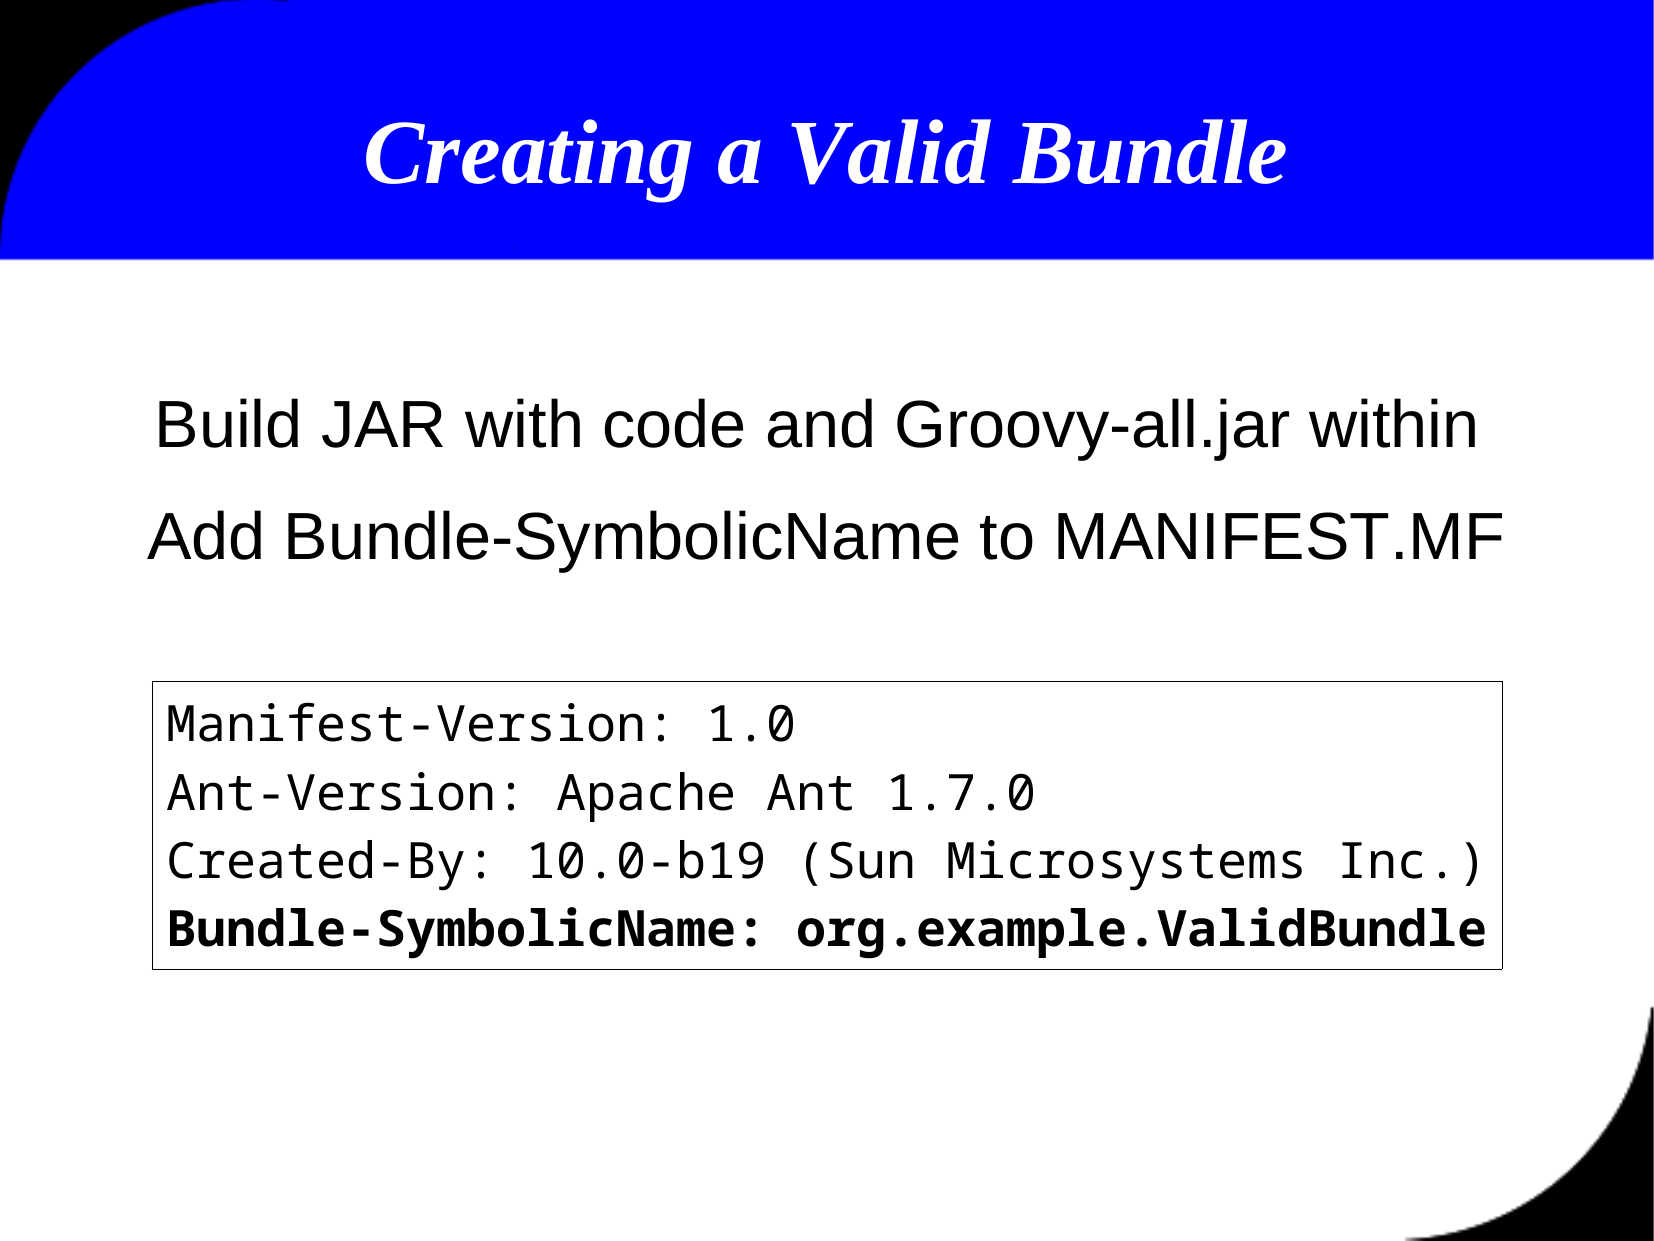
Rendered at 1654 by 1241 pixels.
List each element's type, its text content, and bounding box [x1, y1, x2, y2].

picture [0, 0, 1654, 1241]
subtitle Build JAR with code and Groovy-all.jar within Add Bundle-SymbolicName to MANIFEST.MF [82, 286, 1571, 638]
table_header Manifest-Version: 1.0 Ant-Version: Apache Ant 1.7.0 Created-By: 10.0-b19 (Sun Microsystems Inc.) Bundle-SymbolicName: org.example.ValidBundle [153, 682, 1502, 969]
title Creating a Valid Bundle [82, 49, 1571, 257]
